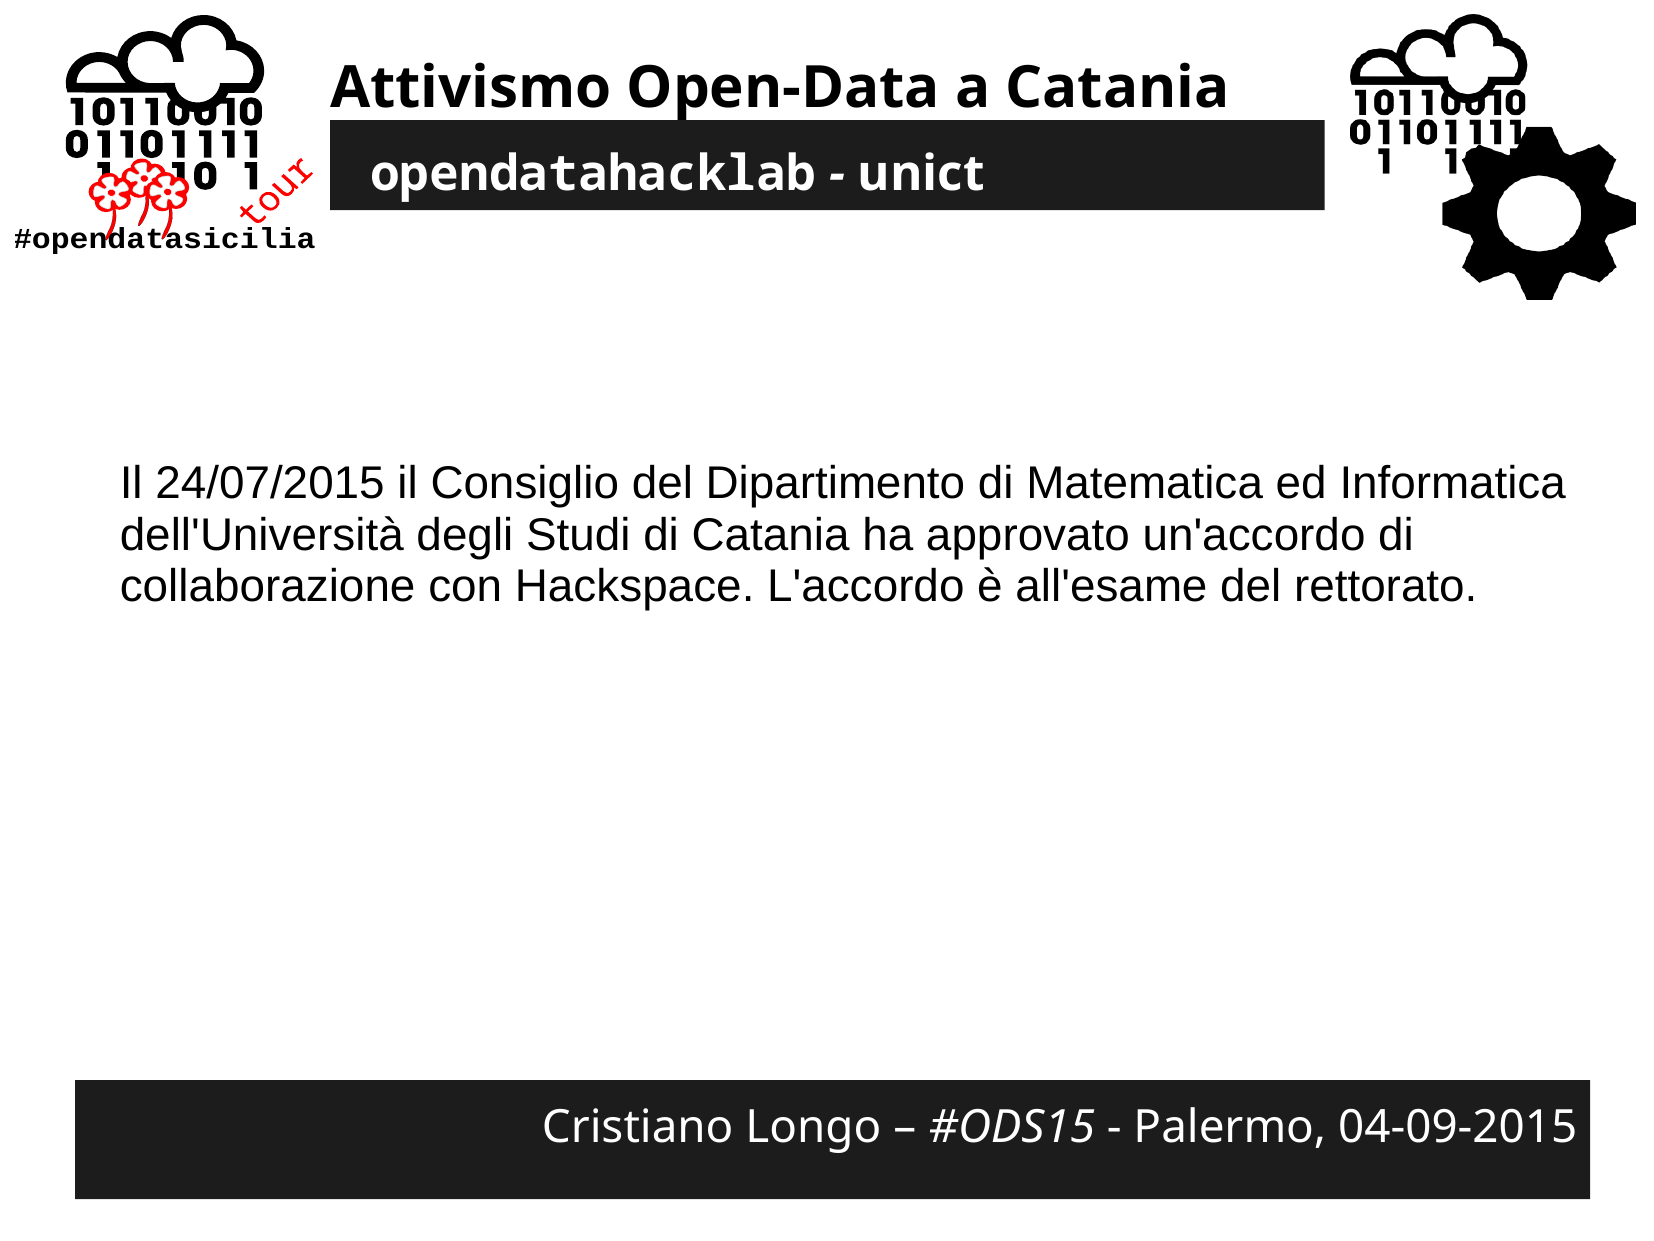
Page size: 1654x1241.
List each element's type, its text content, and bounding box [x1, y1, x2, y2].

picture [15, 15, 316, 256]
list Cristiano Longo – #ODS15 - Palermo, 04-09-2015 [75, 1080, 1591, 1200]
picture [1350, 14, 1636, 301]
list Attivismo Open-Data a Catania [330, 45, 1321, 120]
list opendatahacklab - unict [330, 120, 1325, 211]
text_box Il 24/07/2015 il Consiglio del Dipartimento di Matematica ed Informatica dell'Università degli Studi di Catania ha approvato un'accordo di collaborazione con Hackspace. L'accordo è all'esame del rettorato. [105, 450, 1591, 619]
